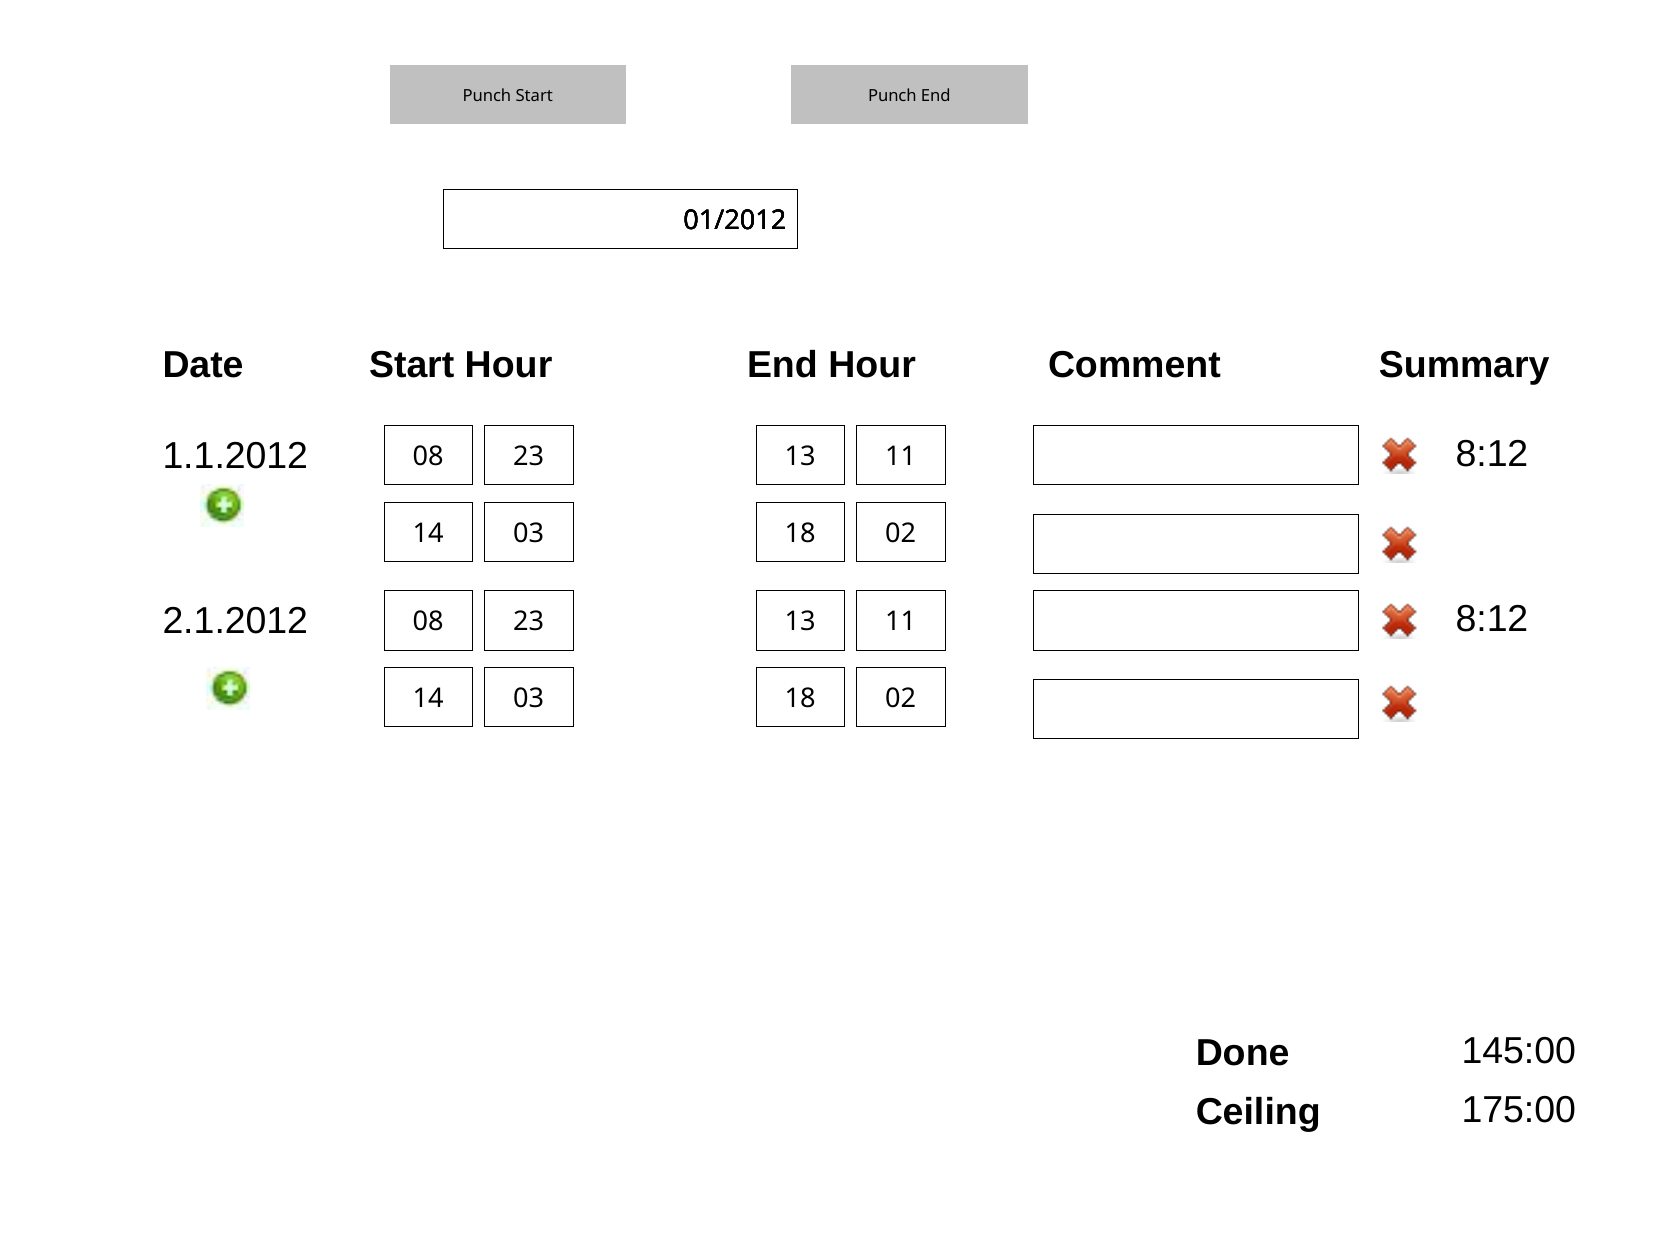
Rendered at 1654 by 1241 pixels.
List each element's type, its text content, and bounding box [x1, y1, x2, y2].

text_box 2.1.2012 [147, 592, 323, 651]
text_box 8:12 [1440, 590, 1589, 648]
text_box 8:12 [1440, 425, 1589, 483]
picture [1381, 436, 1419, 474]
text_box 1.1.2012 [147, 426, 323, 486]
text_box Summary [1364, 336, 1625, 394]
picture [1381, 684, 1419, 722]
picture [200, 484, 244, 527]
text_box End Hour [732, 336, 993, 394]
text_box 175:00 [1446, 1080, 1595, 1138]
text_box Ceiling [1181, 1082, 1359, 1140]
text_box Comment [1033, 336, 1294, 394]
picture [1381, 602, 1419, 639]
text_box 145:00 [1446, 1021, 1595, 1079]
text_box Date [147, 336, 325, 394]
picture [206, 667, 250, 710]
text_box Start Hour [354, 336, 615, 394]
text_box Done [1181, 1023, 1359, 1081]
picture [1381, 525, 1419, 563]
